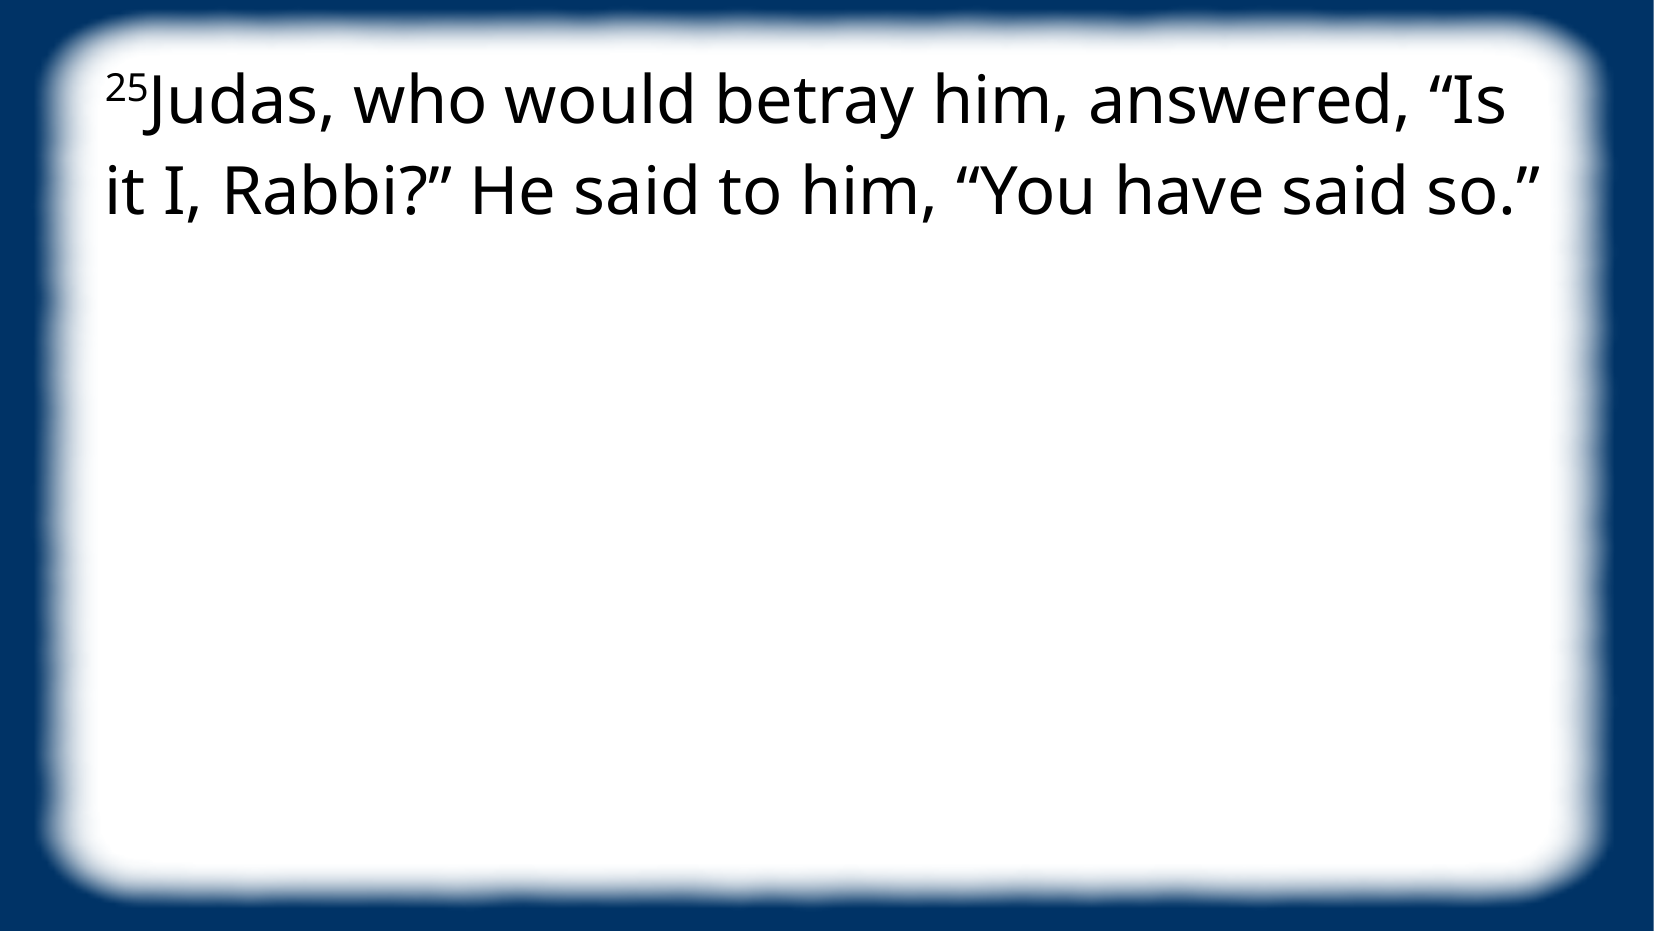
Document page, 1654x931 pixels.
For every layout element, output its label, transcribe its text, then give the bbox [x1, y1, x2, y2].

picture [0, 0, 1654, 931]
text_box 25Judas, who would betray him, answered, “Is it I, Rabbi?” He said to him, “You have said so.” [90, 45, 1576, 238]
